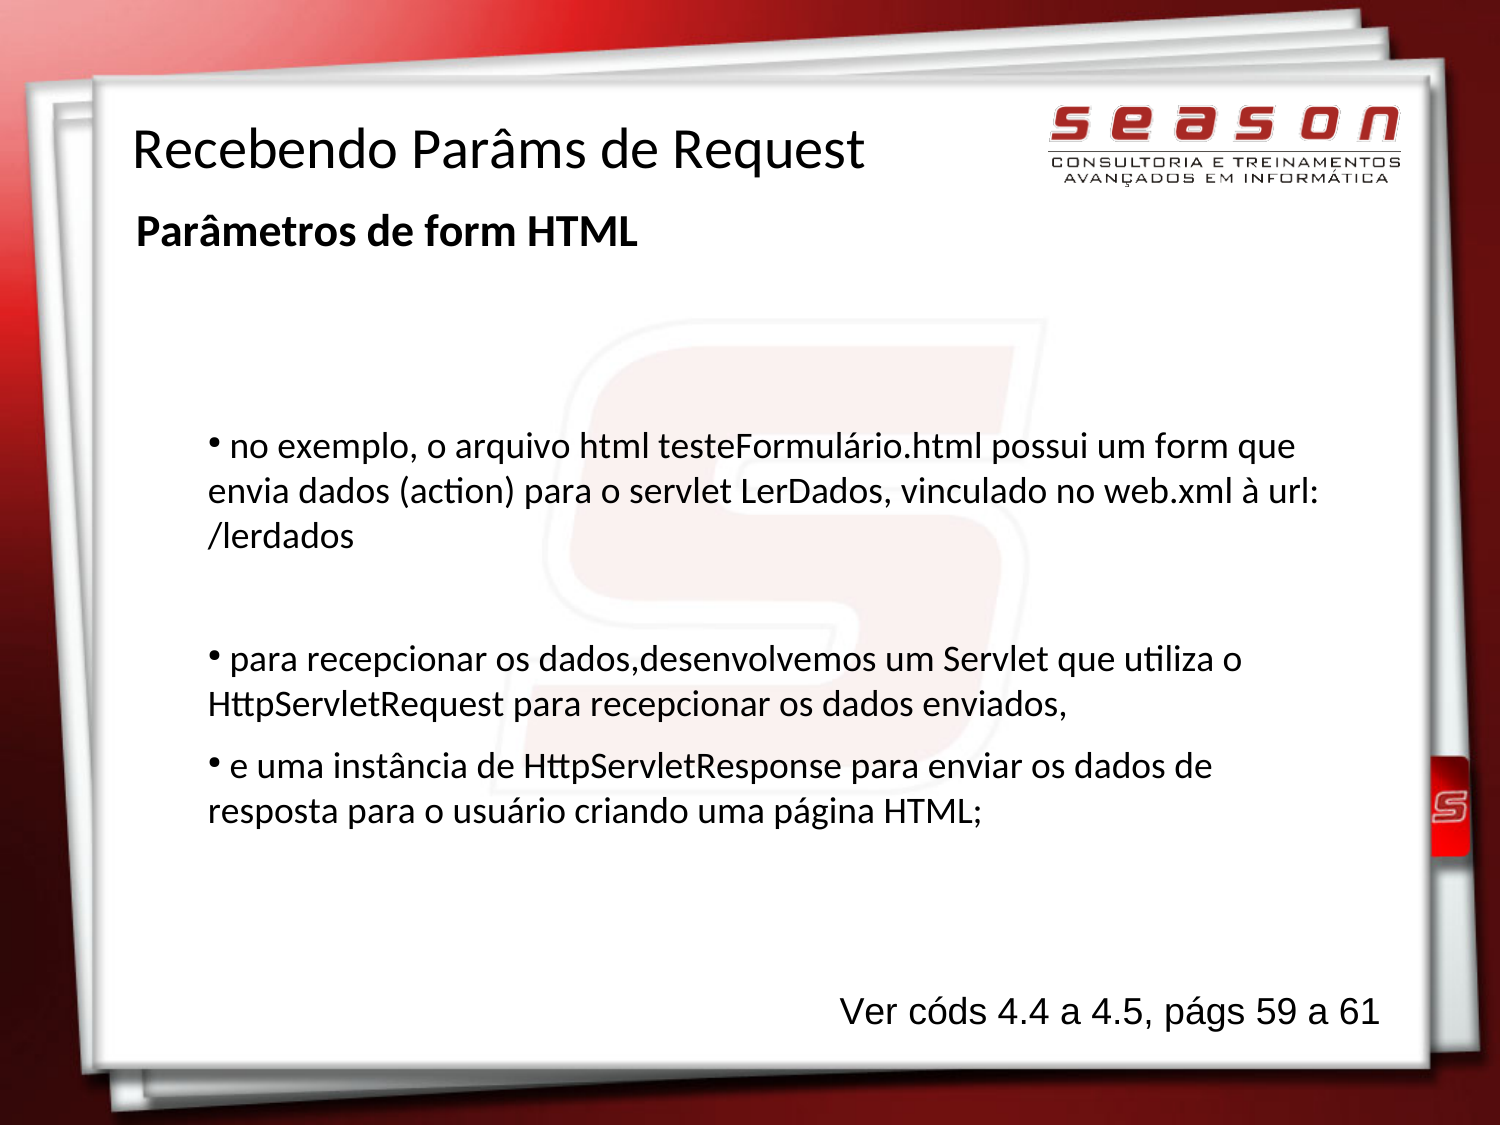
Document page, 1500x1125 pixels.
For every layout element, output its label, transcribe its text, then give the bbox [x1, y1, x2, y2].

text_box no exemplo, o arquivo html testeFormulário.html possui um form que envia dados (action) para o servlet LerDados, vinculado no web.xml à url: /lerdados para recepcionar os dados,desenvolvemos um Servlet que utiliza o HttpServletRequest para recepcionar os dados enviados, e uma instância de HttpServletResponse para enviar os dados de resposta para o usuário criando uma página HTML; [207, 357, 1328, 894]
title Recebendo Parâms de Request [118, 33, 1394, 257]
text_box Parâmetros de form HTML [119, 200, 1240, 256]
picture [0, 0, 1500, 1125]
text_box Ver códs 4.4 a 4.5, págs 59 a 61 [708, 979, 1396, 1040]
